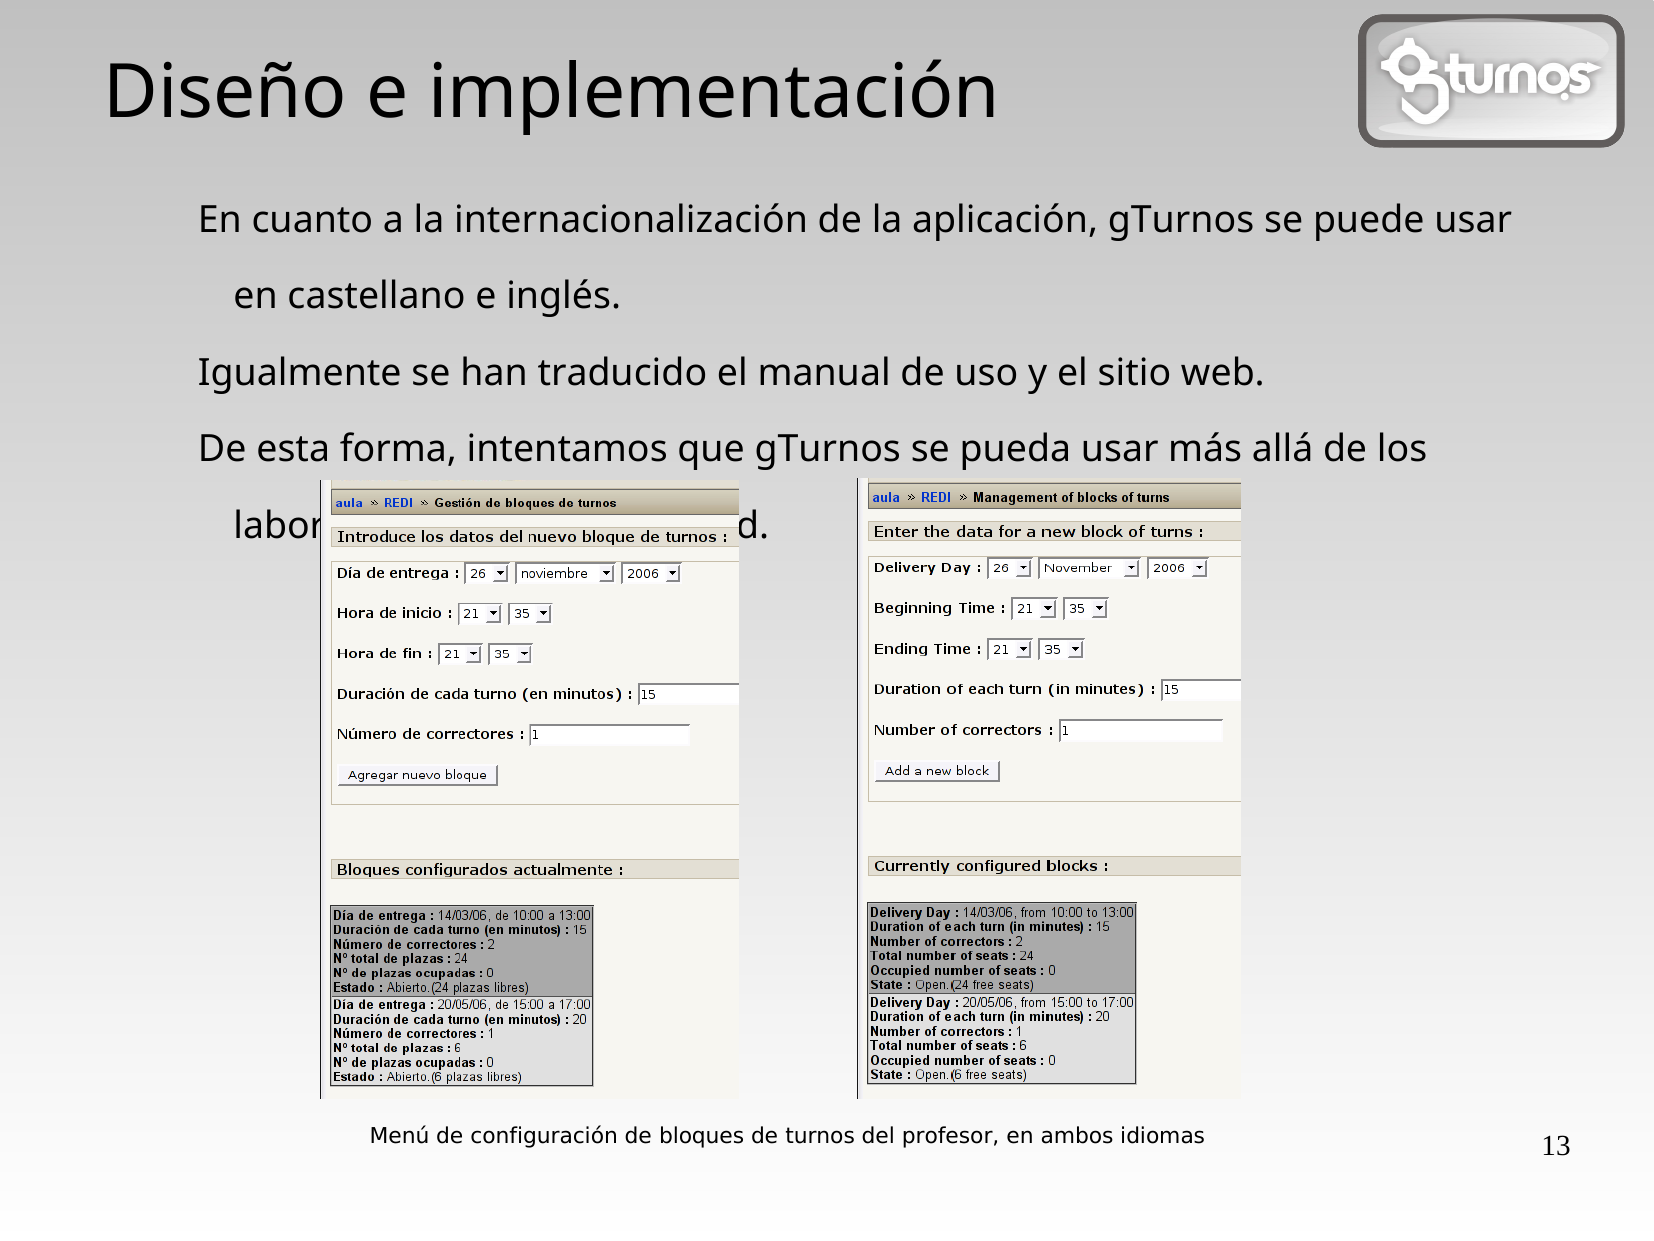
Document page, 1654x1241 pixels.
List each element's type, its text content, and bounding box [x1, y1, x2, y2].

picture [857, 478, 1241, 1099]
text_box En cuanto a la internacionalización de la aplicación, gTurnos se puede usar en castellano e inglés. Igualmente se han traducido el manual de uso y el sitio web. De esta forma, intentamos que gTurnos se pueda usar más allá de los laboratorios de la universidad. [147, 159, 1536, 479]
picture [320, 480, 739, 1099]
picture [1358, 14, 1625, 148]
text_box Diseño e implementación [88, 29, 967, 132]
text_box Menú de configuración de bloques de turnos del profesor, en ambos idiomas [354, 1116, 1221, 1157]
